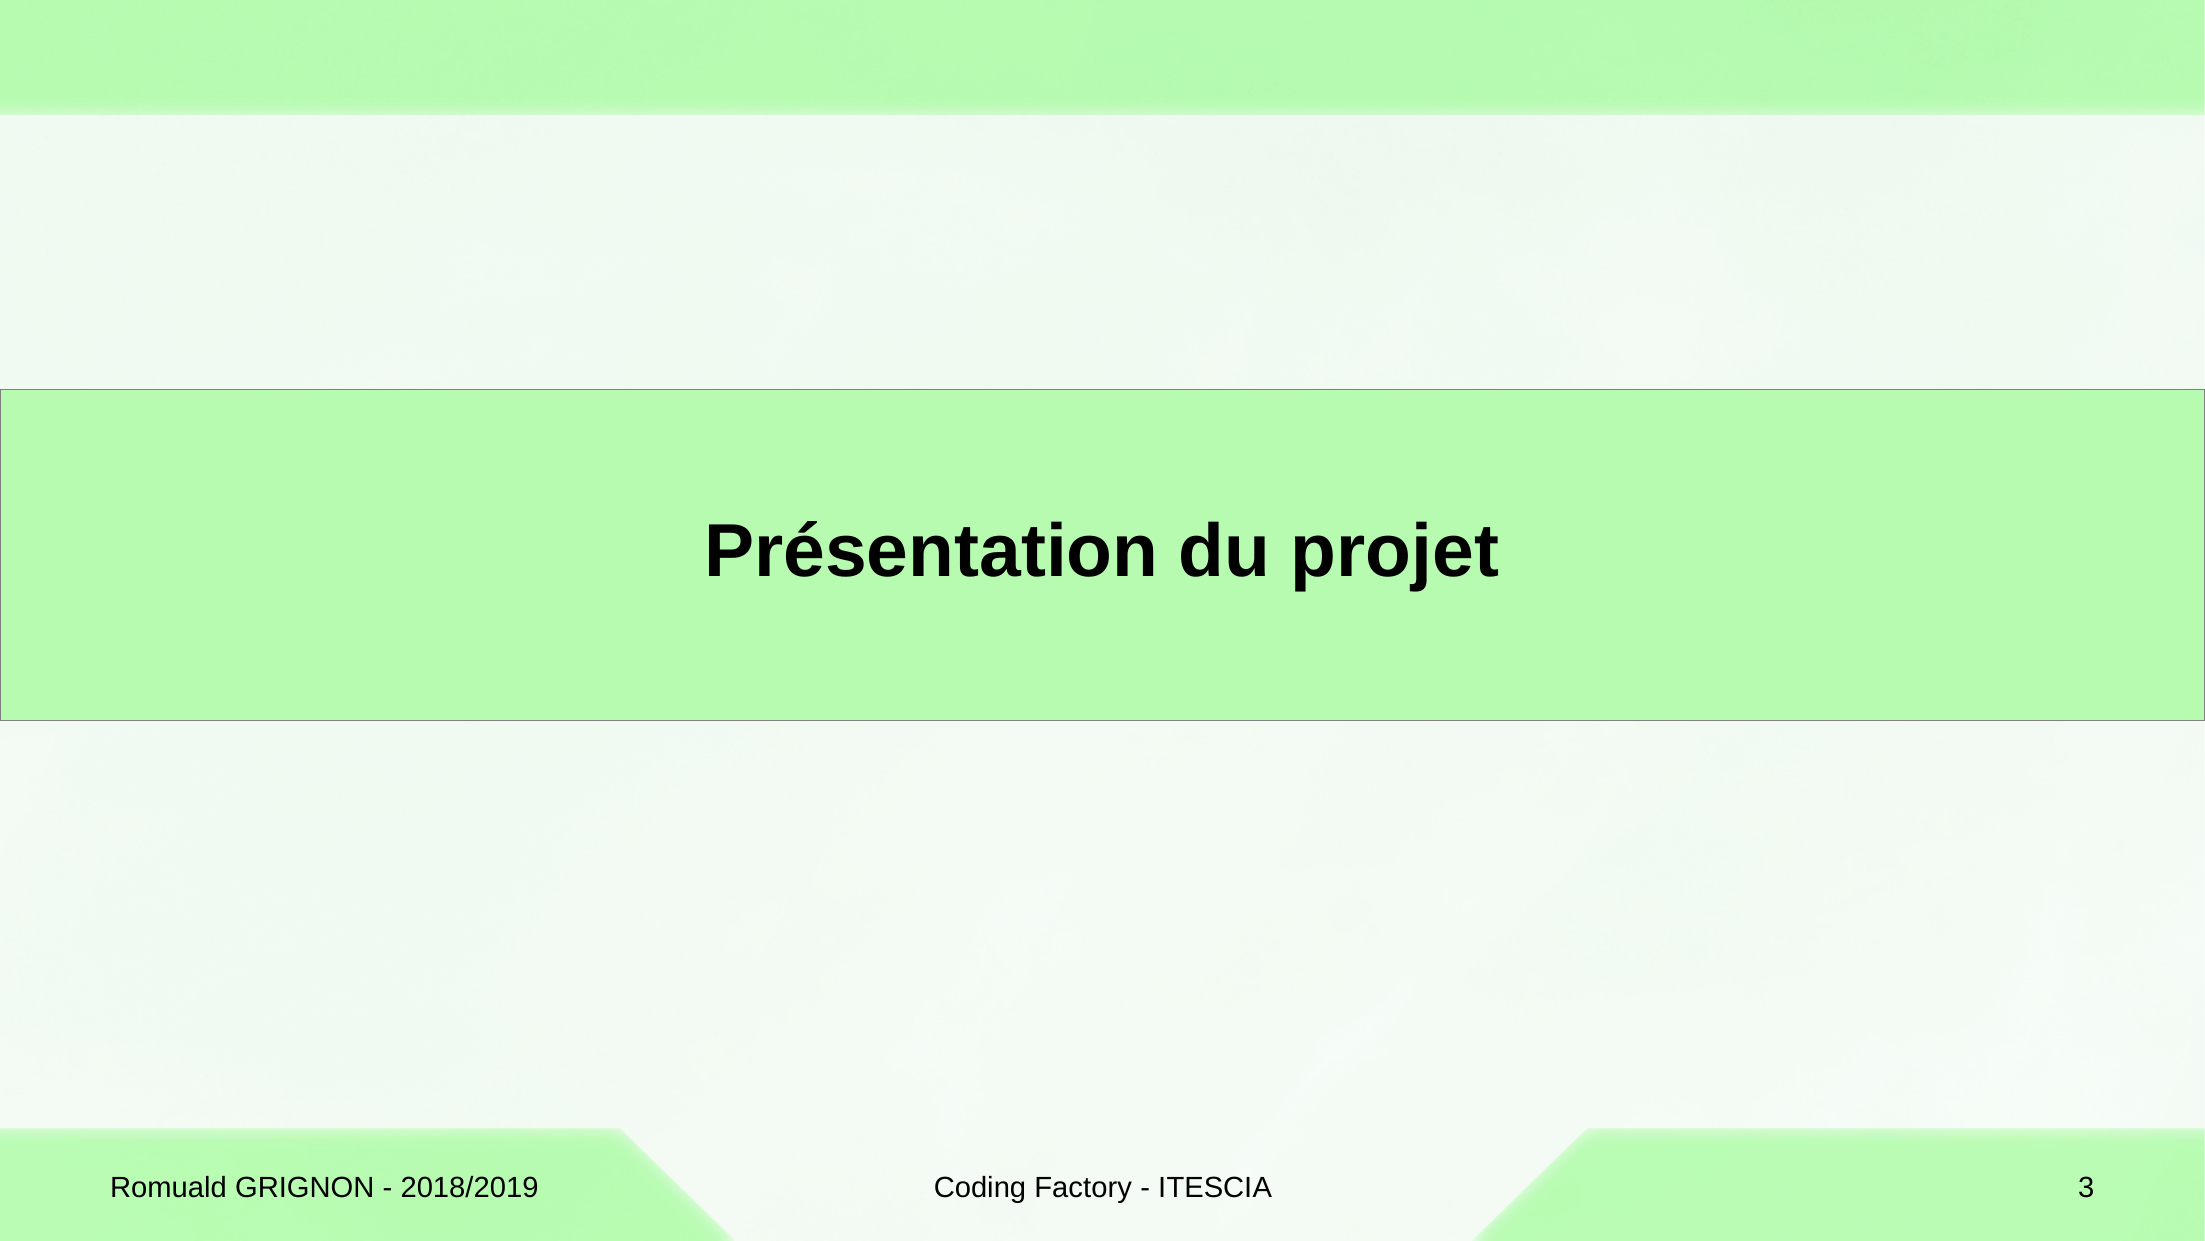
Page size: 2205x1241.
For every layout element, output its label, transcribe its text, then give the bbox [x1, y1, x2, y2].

subtitle Présentation du projet [110, 25, 2095, 1085]
picture [0, 721, 2205, 1241]
text_box [2095, 389, 2205, 721]
text_box [0, 389, 110, 721]
picture [0, 0, 2205, 389]
